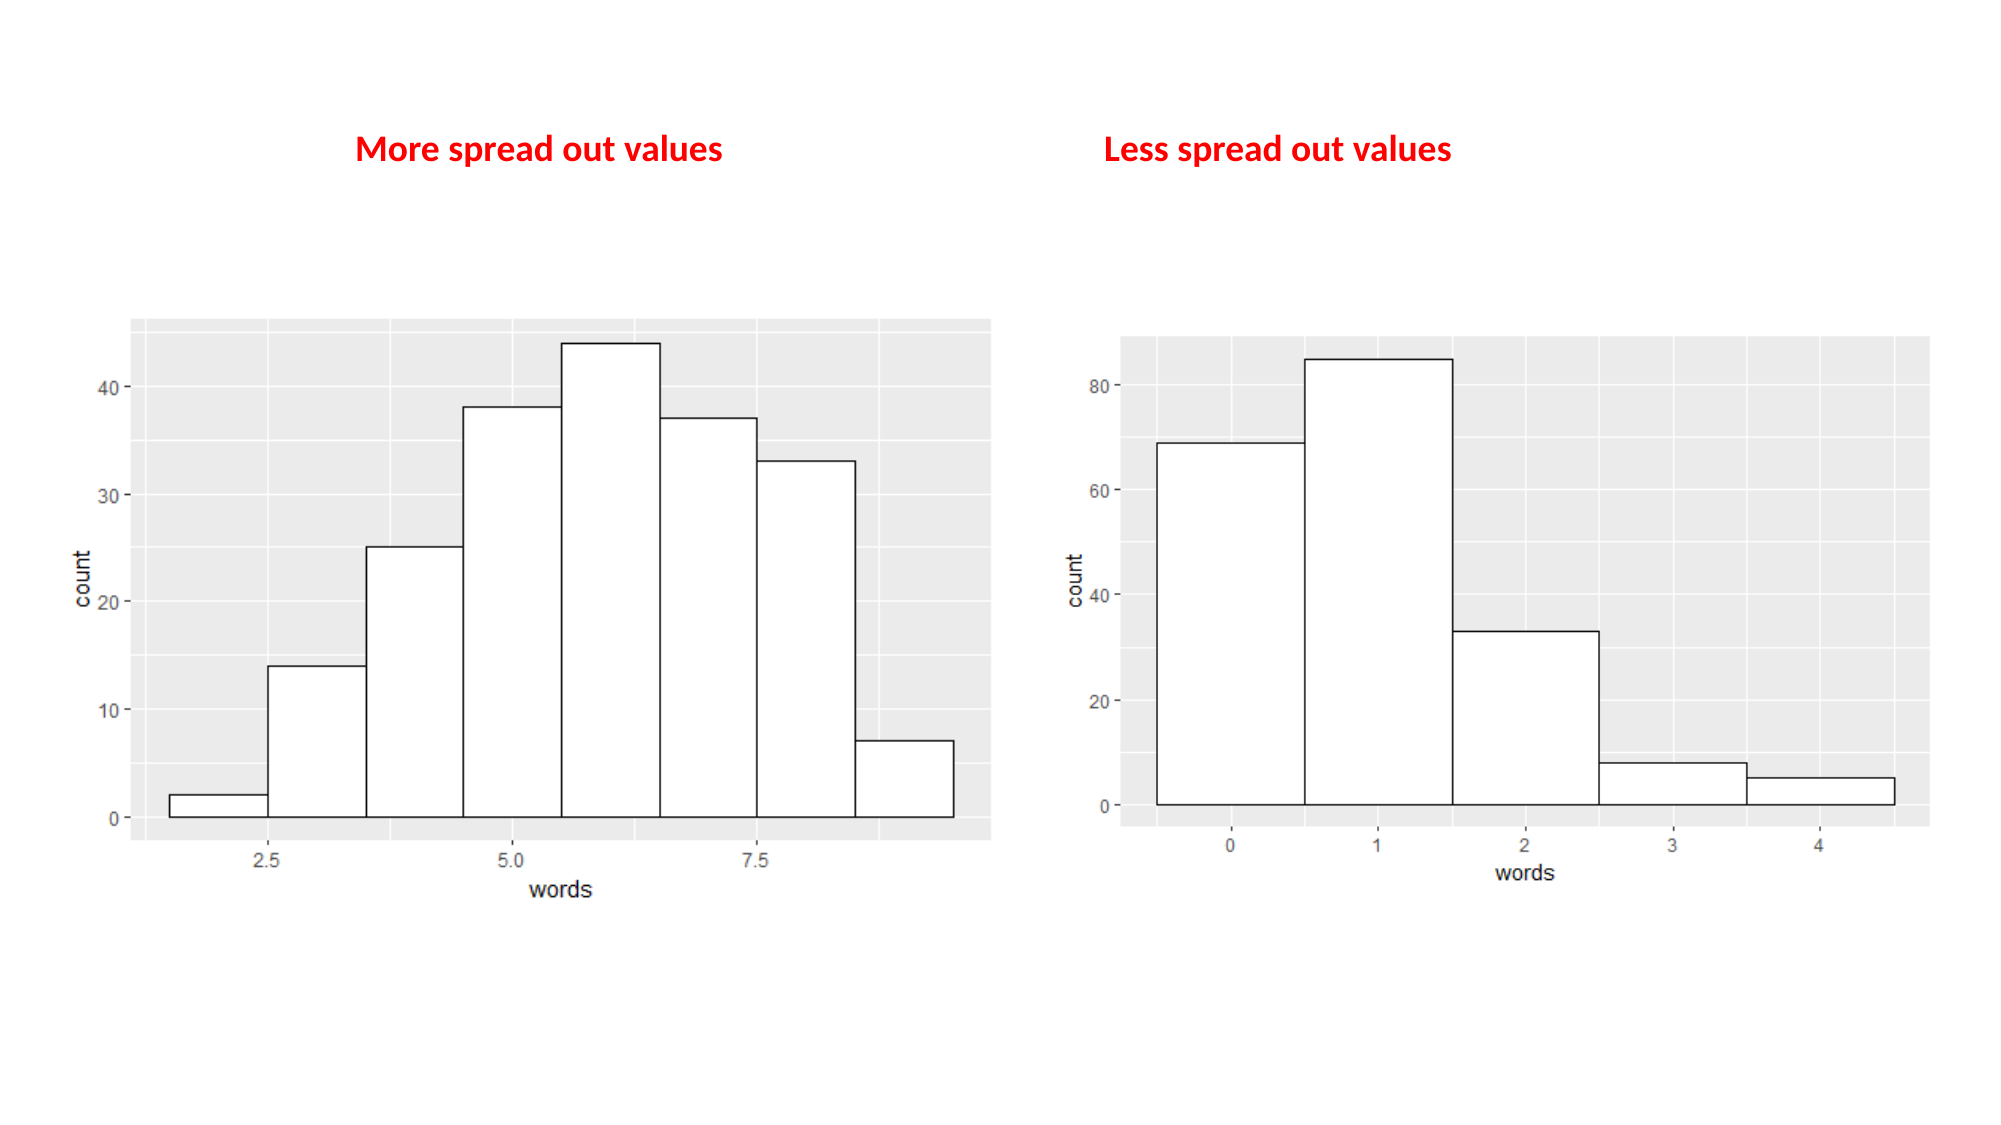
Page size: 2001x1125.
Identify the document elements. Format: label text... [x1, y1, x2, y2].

picture [58, 308, 1004, 912]
picture [1052, 326, 1942, 894]
text_box More spread out values Less spread out values [340, 116, 1482, 177]
